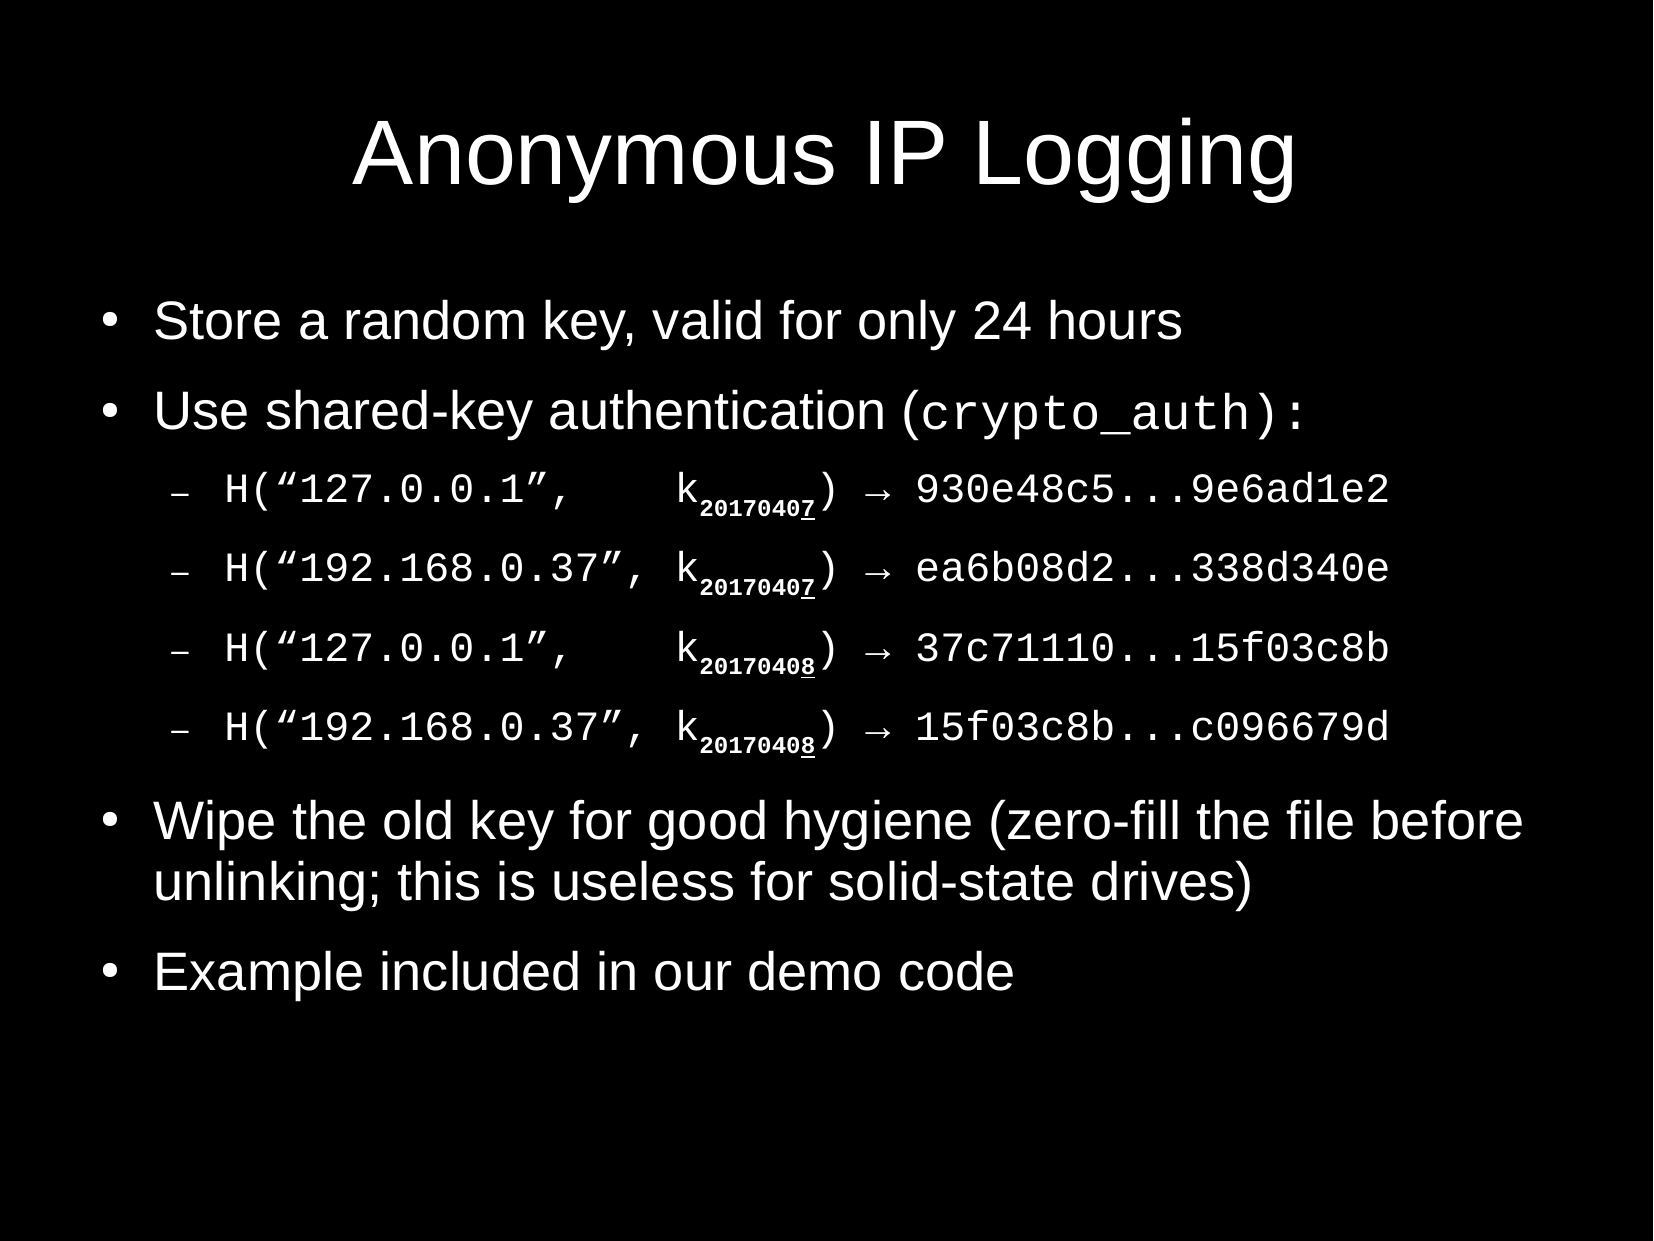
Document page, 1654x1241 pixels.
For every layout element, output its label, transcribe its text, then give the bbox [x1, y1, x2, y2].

title Anonymous IP Logging [82, 49, 1571, 257]
list Store a random key, valid for only 24 hours Use shared-key authentication (crypto_auth): H(“127.0.0.1”, k20170407) → 930e48c5...9e6ad1e2 H(“192.168.0.37”, k20170407) → ea6b08d2...338d340e H(“127.0.0.1”, k20170408) → 37c71110...15f03c8b H(“192.168.0.37”, k20170408) → 15f03c8b...c096679d Wipe the old key for good hygiene (zero-fill the file before unlinking; this is useless for solid-state drives) Example included in our demo code [82, 290, 1571, 1141]
